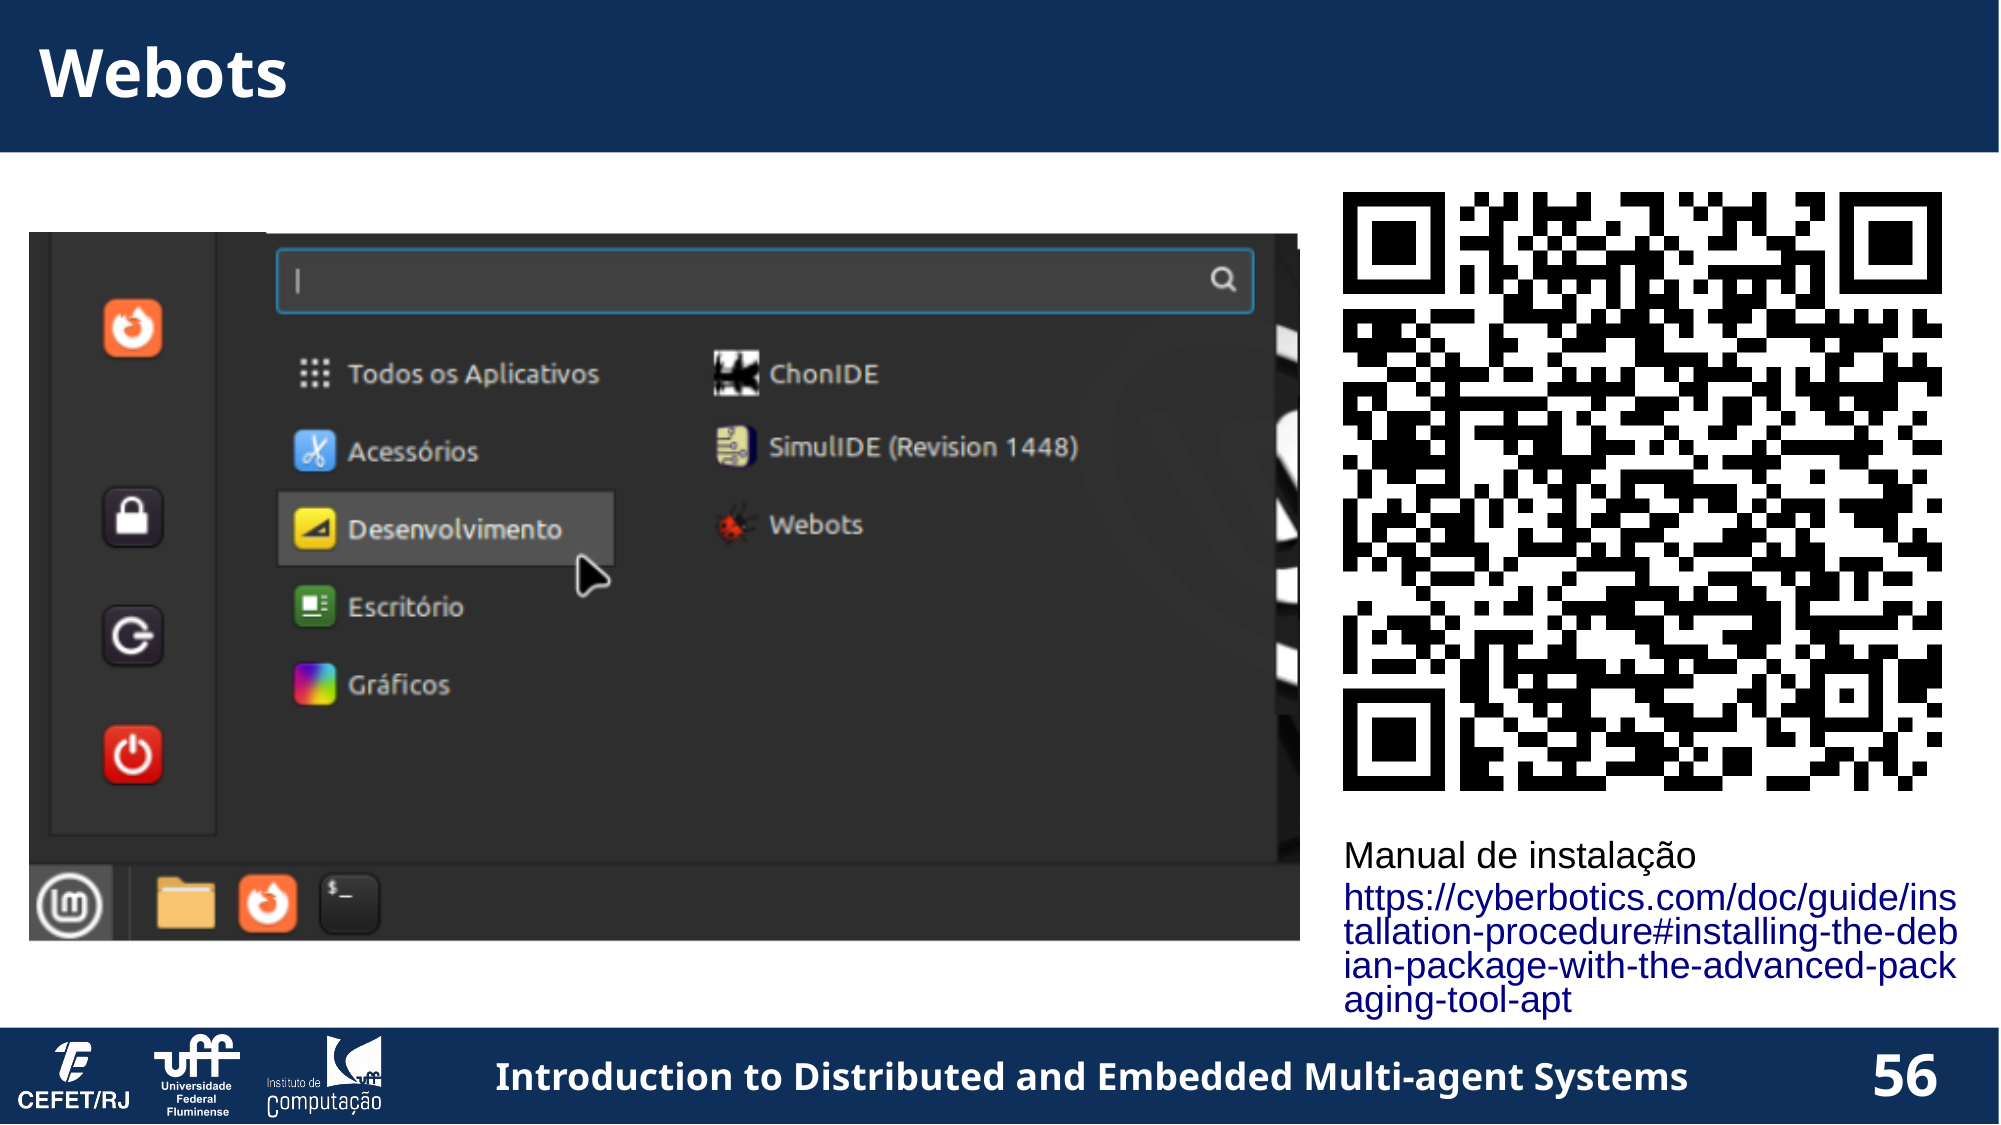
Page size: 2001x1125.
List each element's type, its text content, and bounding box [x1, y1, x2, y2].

text_box Webots [25, 23, 1998, 116]
picture [1328, 177, 1956, 805]
picture [153, 1033, 241, 1121]
picture [29, 232, 1300, 949]
picture [18, 1021, 129, 1125]
picture [265, 1033, 383, 1118]
text_box Manual de instalação https://cyberbotics.com/doc/guide/installation-procedure#installing-the-debian-package-with-the-advanced-packaging-tool-apt [1328, 826, 1979, 1004]
